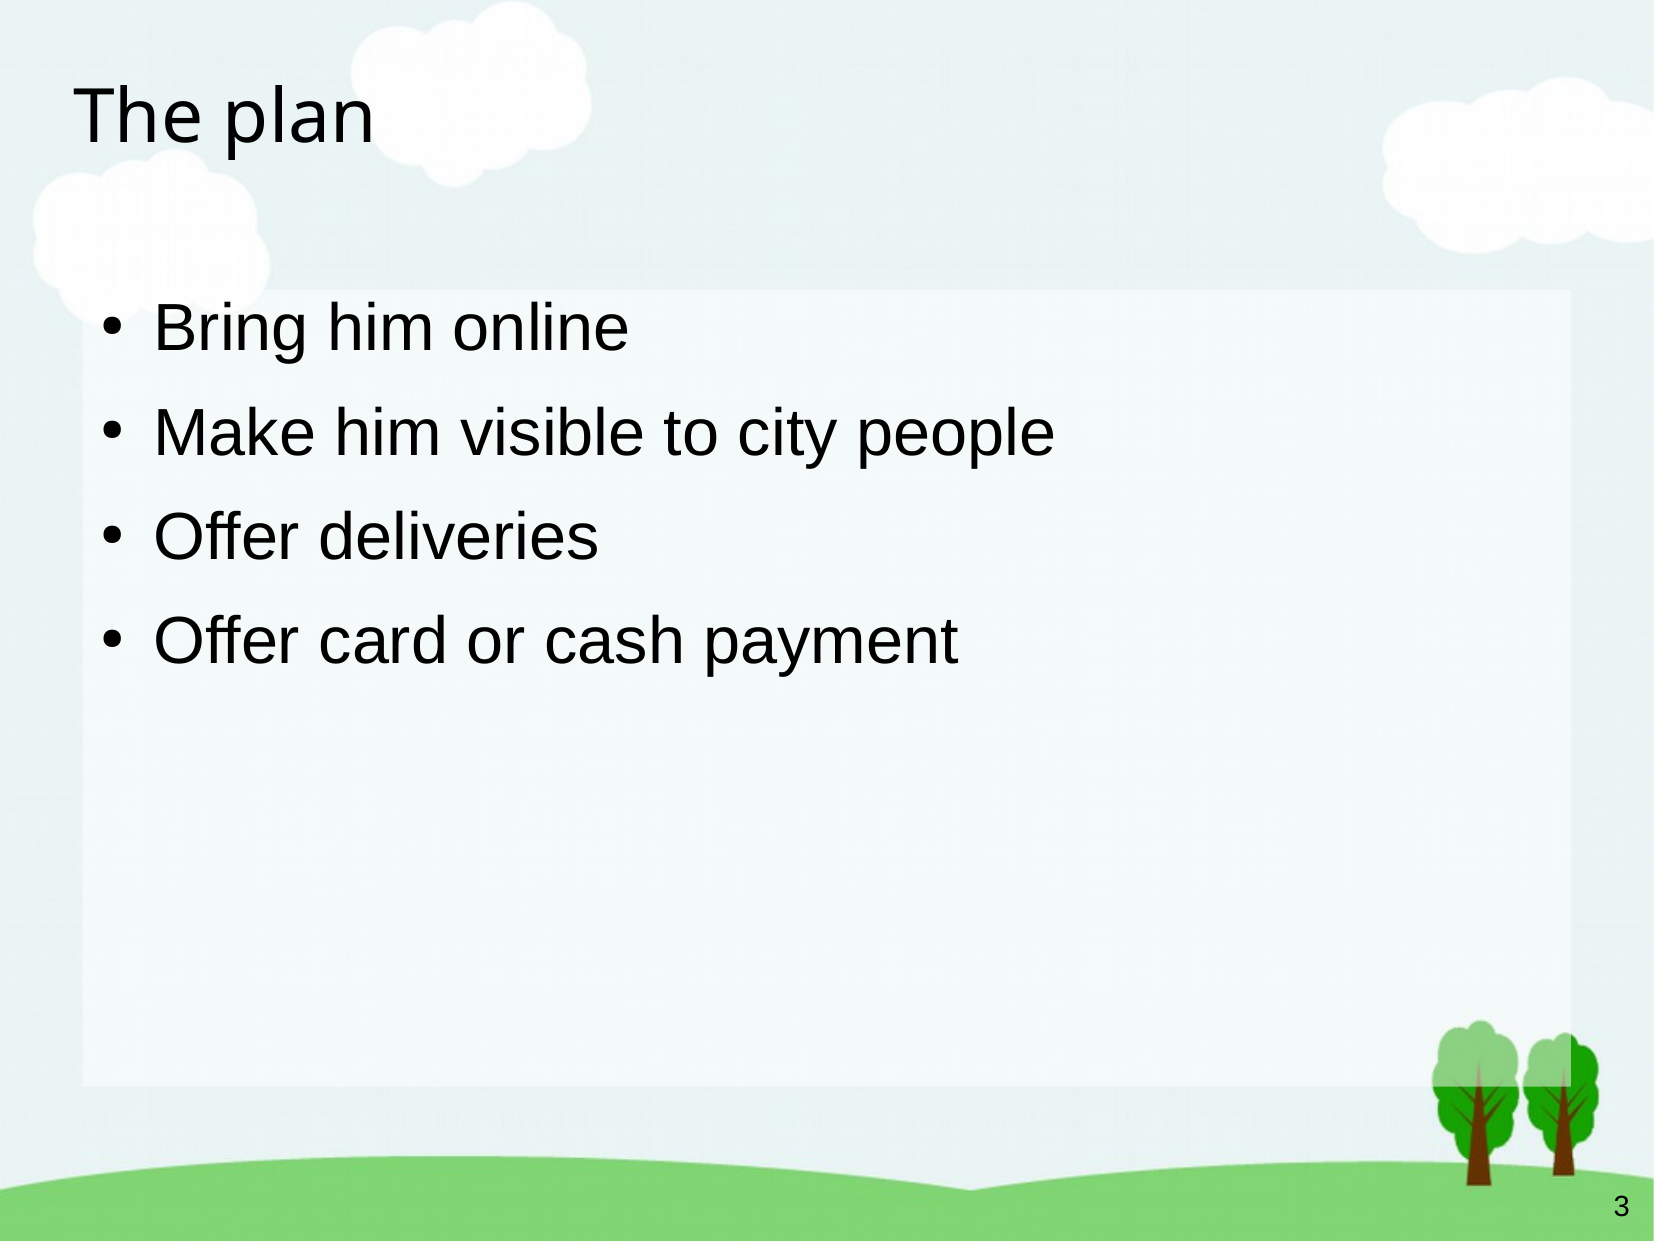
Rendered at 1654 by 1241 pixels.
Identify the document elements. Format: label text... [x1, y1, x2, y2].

picture [0, 0, 1654, 1241]
list Bring him online Make him visible to city people Offer deliveries Offer card or cash payment [82, 290, 1571, 1087]
text_box The plan [58, 54, 1654, 266]
